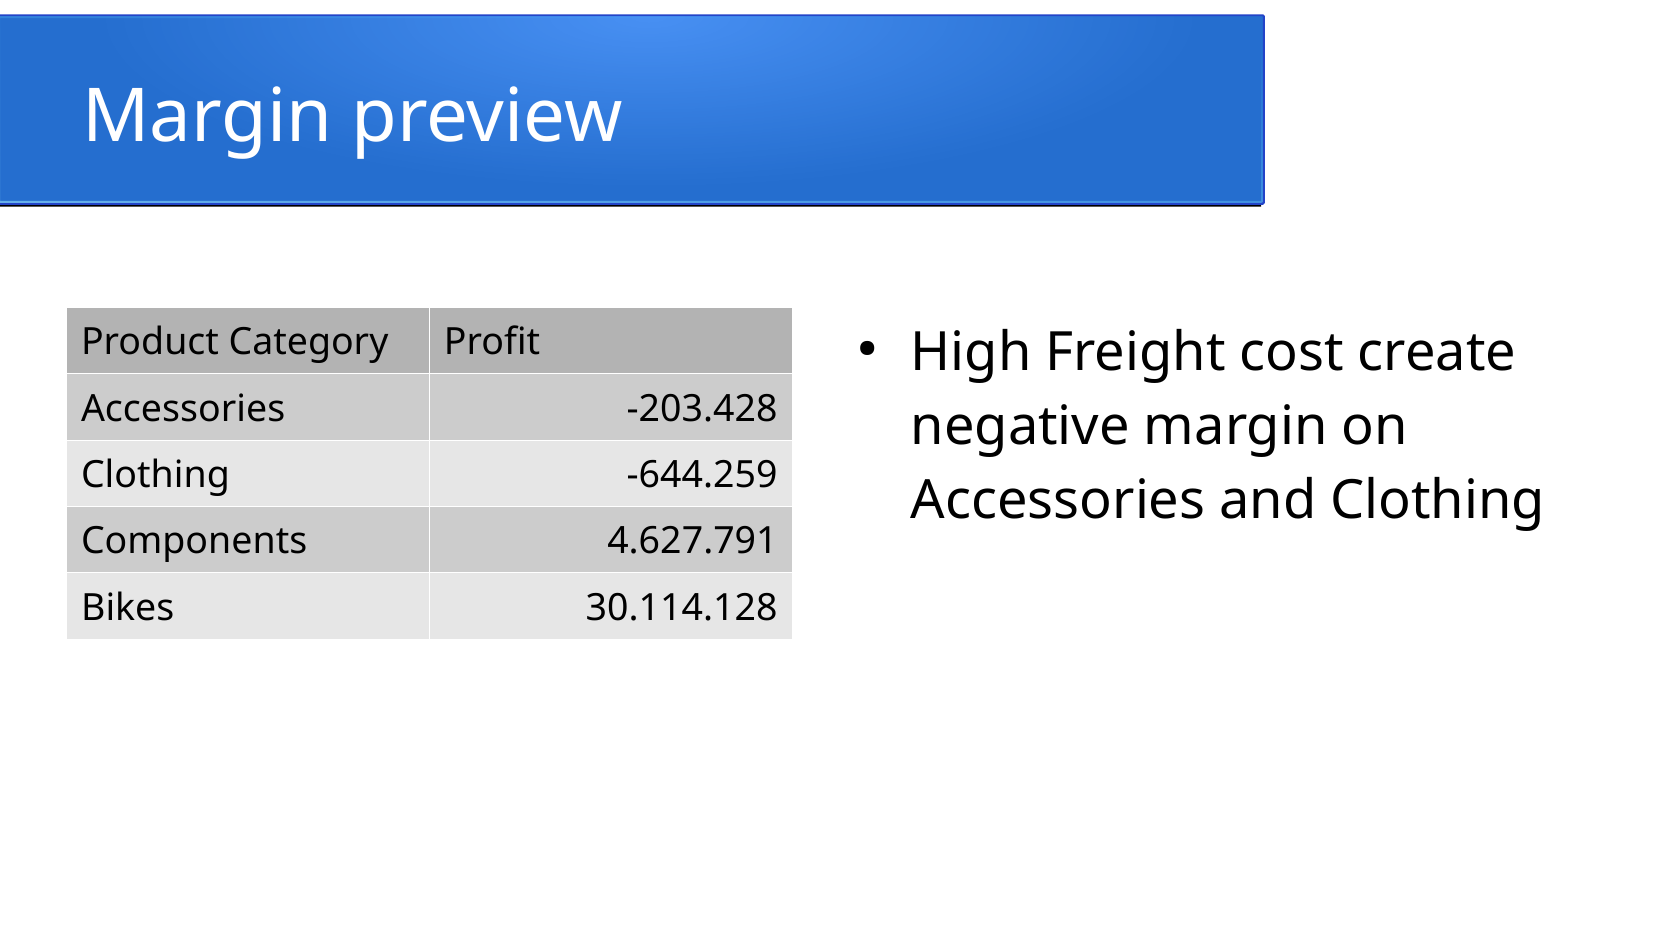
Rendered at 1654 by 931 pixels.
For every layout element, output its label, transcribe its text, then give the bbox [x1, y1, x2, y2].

title Margin preview [82, 35, 1235, 189]
table_cell 30.114.128 [430, 573, 792, 639]
table_cell -644.259 [430, 441, 792, 506]
table_cell Bikes [67, 573, 429, 639]
table_cell Clothing [67, 441, 429, 506]
table_cell -203.428 [430, 374, 792, 440]
table_header Product Category [67, 308, 429, 373]
list High Freight cost create negative margin on Accessories and Clothing [840, 312, 1567, 646]
table_cell Components [67, 507, 429, 572]
table_cell Accessories [67, 374, 429, 440]
table_header Profit [430, 308, 792, 373]
table_cell 4.627.791 [430, 507, 792, 572]
